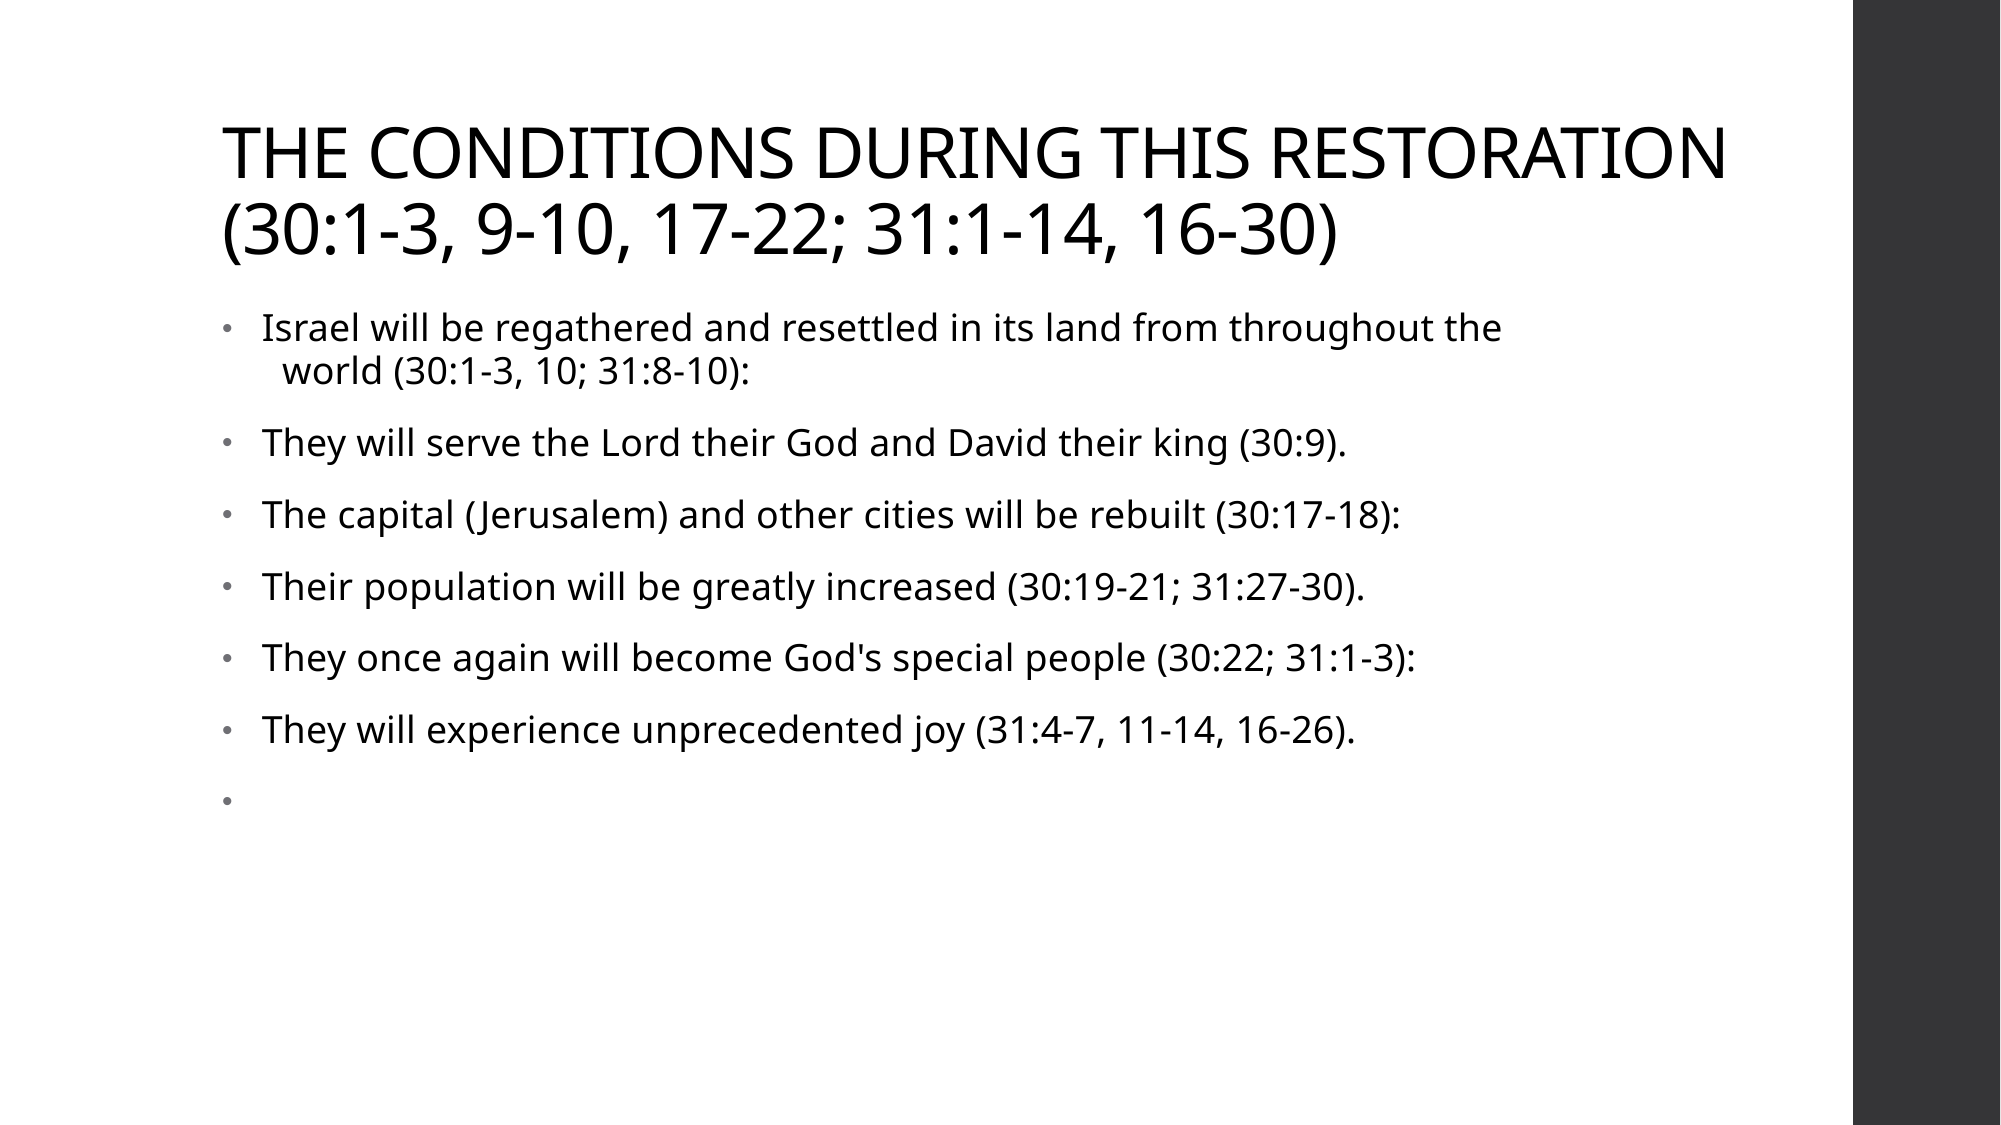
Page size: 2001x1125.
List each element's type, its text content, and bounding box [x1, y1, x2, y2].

title THE CONDITIONS DURING THIS RESTORATION (30:1-3, 9-10, 17-22; 31:1-14, 16-30) [206, 60, 1797, 278]
list Israel will be regathered and resettled in its land from throughout the world (30:1-3, 10; 31:8-10): They will serve the Lord their God and David their king (30:9). The capital (Jerusalem) and other cities will be rebuilt (30:17-18): Their population will be greatly increased (30:19-21; 31:27-30). They once again will become God's special people (30:22; 31:1-3): They will experience unprecedented joy (31:4-7, 11-14, 16-26). [206, 299, 1617, 1014]
